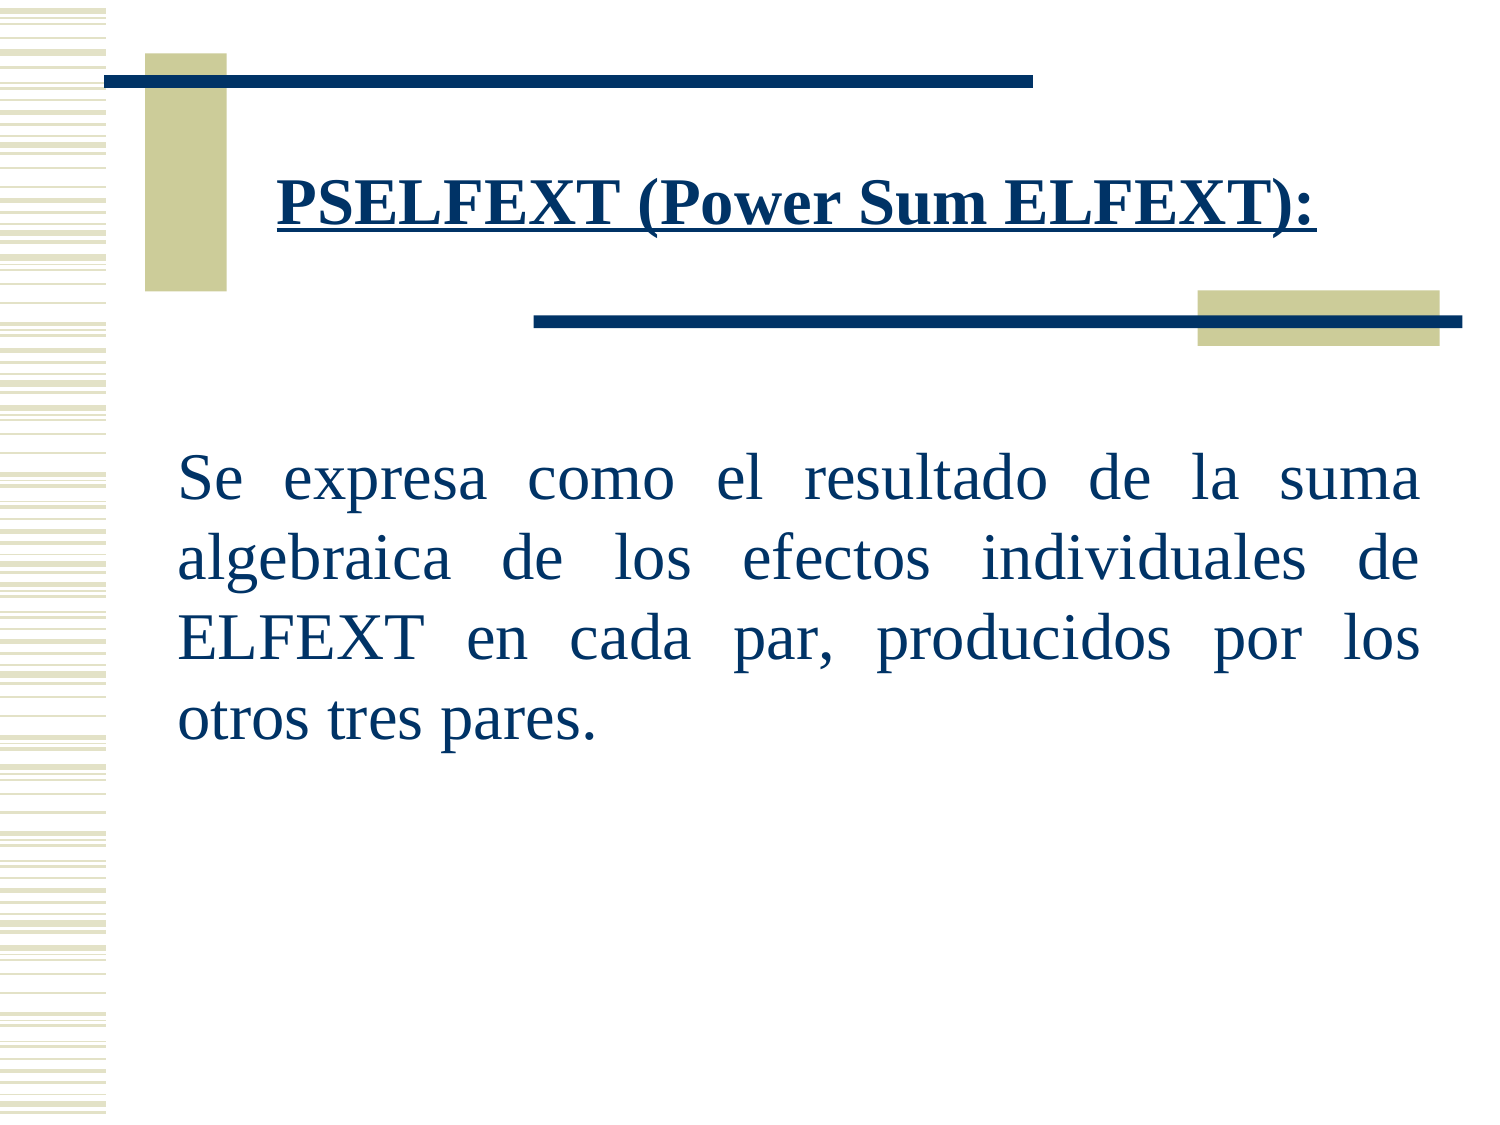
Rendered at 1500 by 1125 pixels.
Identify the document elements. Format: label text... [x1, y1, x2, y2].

text_box PSELFEXT (Power Sum ELFEXT): [261, 149, 1332, 246]
text_box Se expresa como el resultado de la suma algebraica de los efectos individuales de ELFEXT en cada par, producidos por los otros tres pares. [162, 424, 1438, 841]
